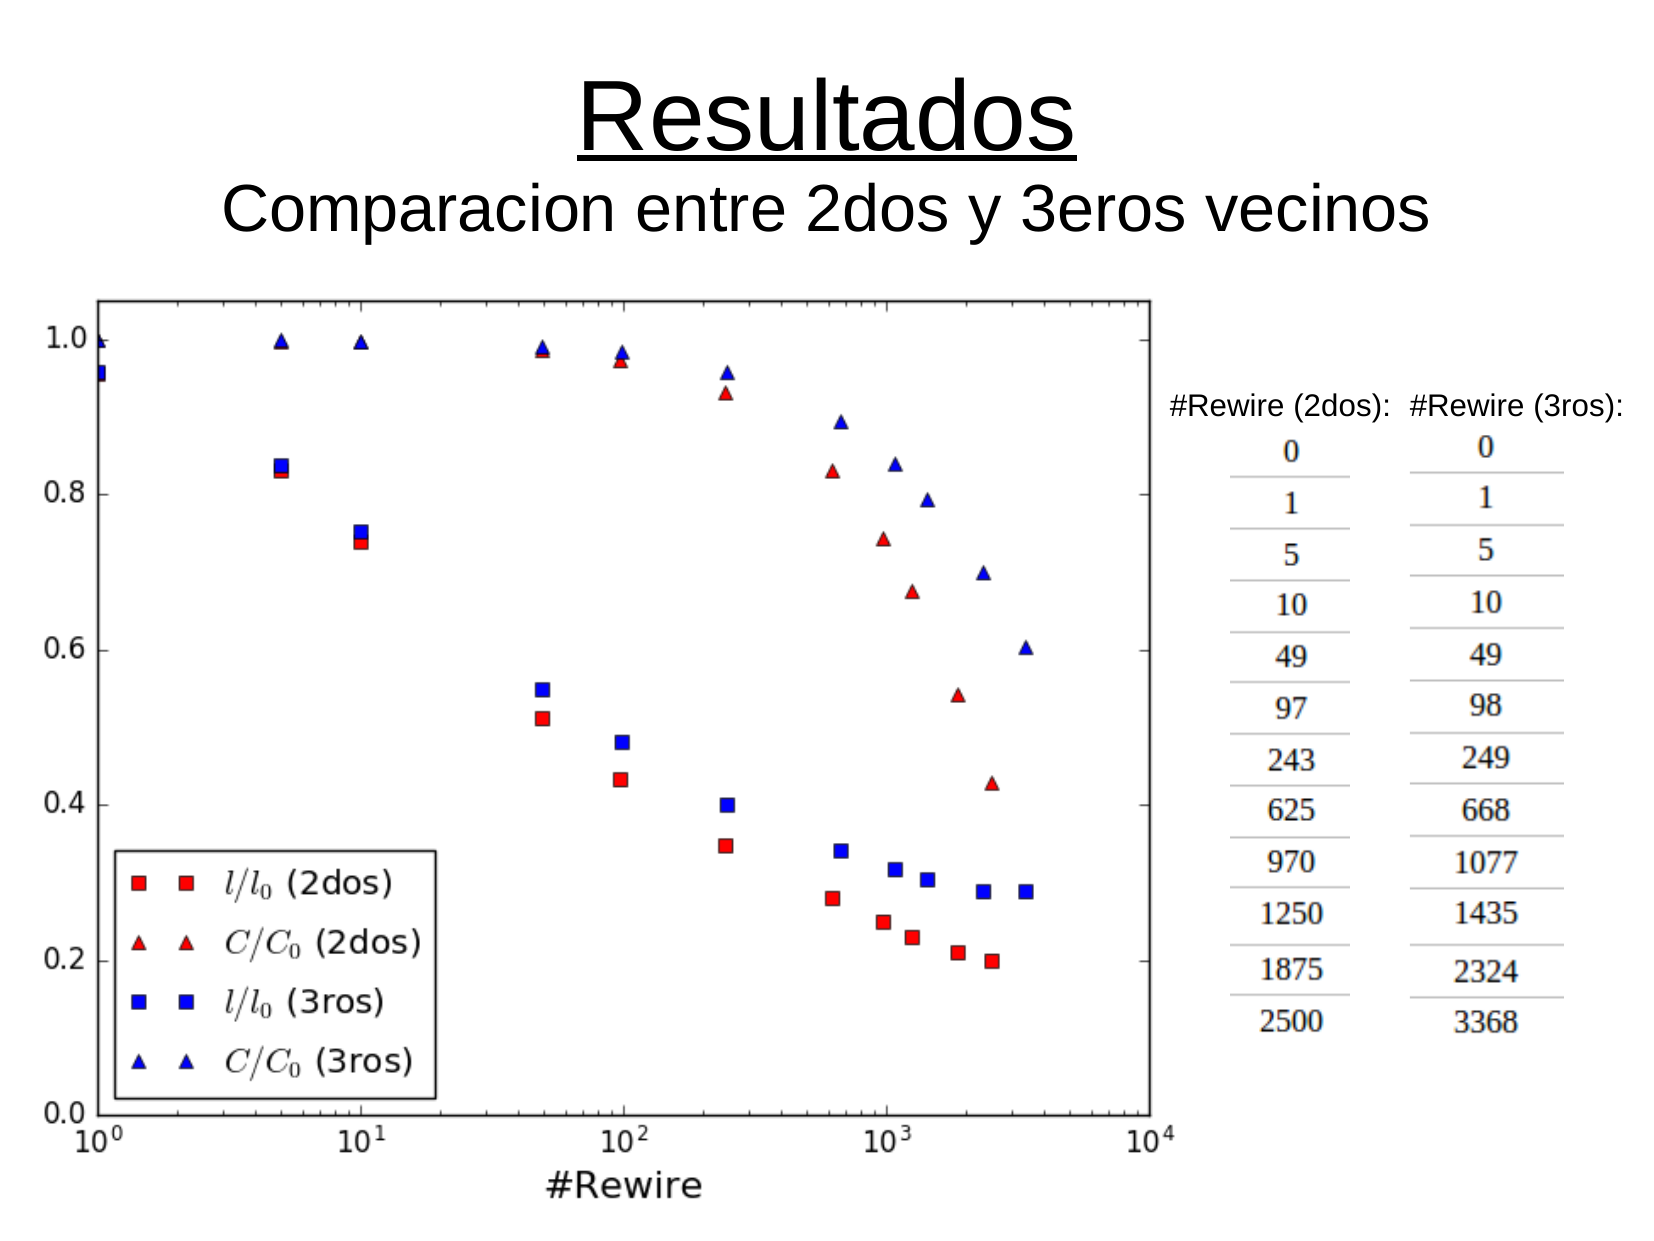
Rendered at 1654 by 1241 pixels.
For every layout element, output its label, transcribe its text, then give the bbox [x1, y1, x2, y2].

text_box #Rewire (2dos): [1155, 381, 1395, 481]
picture [1410, 481, 1564, 1036]
text_box #Rewire (3ros): [1395, 381, 1654, 481]
picture [30, 267, 1200, 1201]
picture [1230, 481, 1351, 1036]
title Resultados Comparacion entre 2dos y 3eros vecinos [82, 49, 1571, 257]
